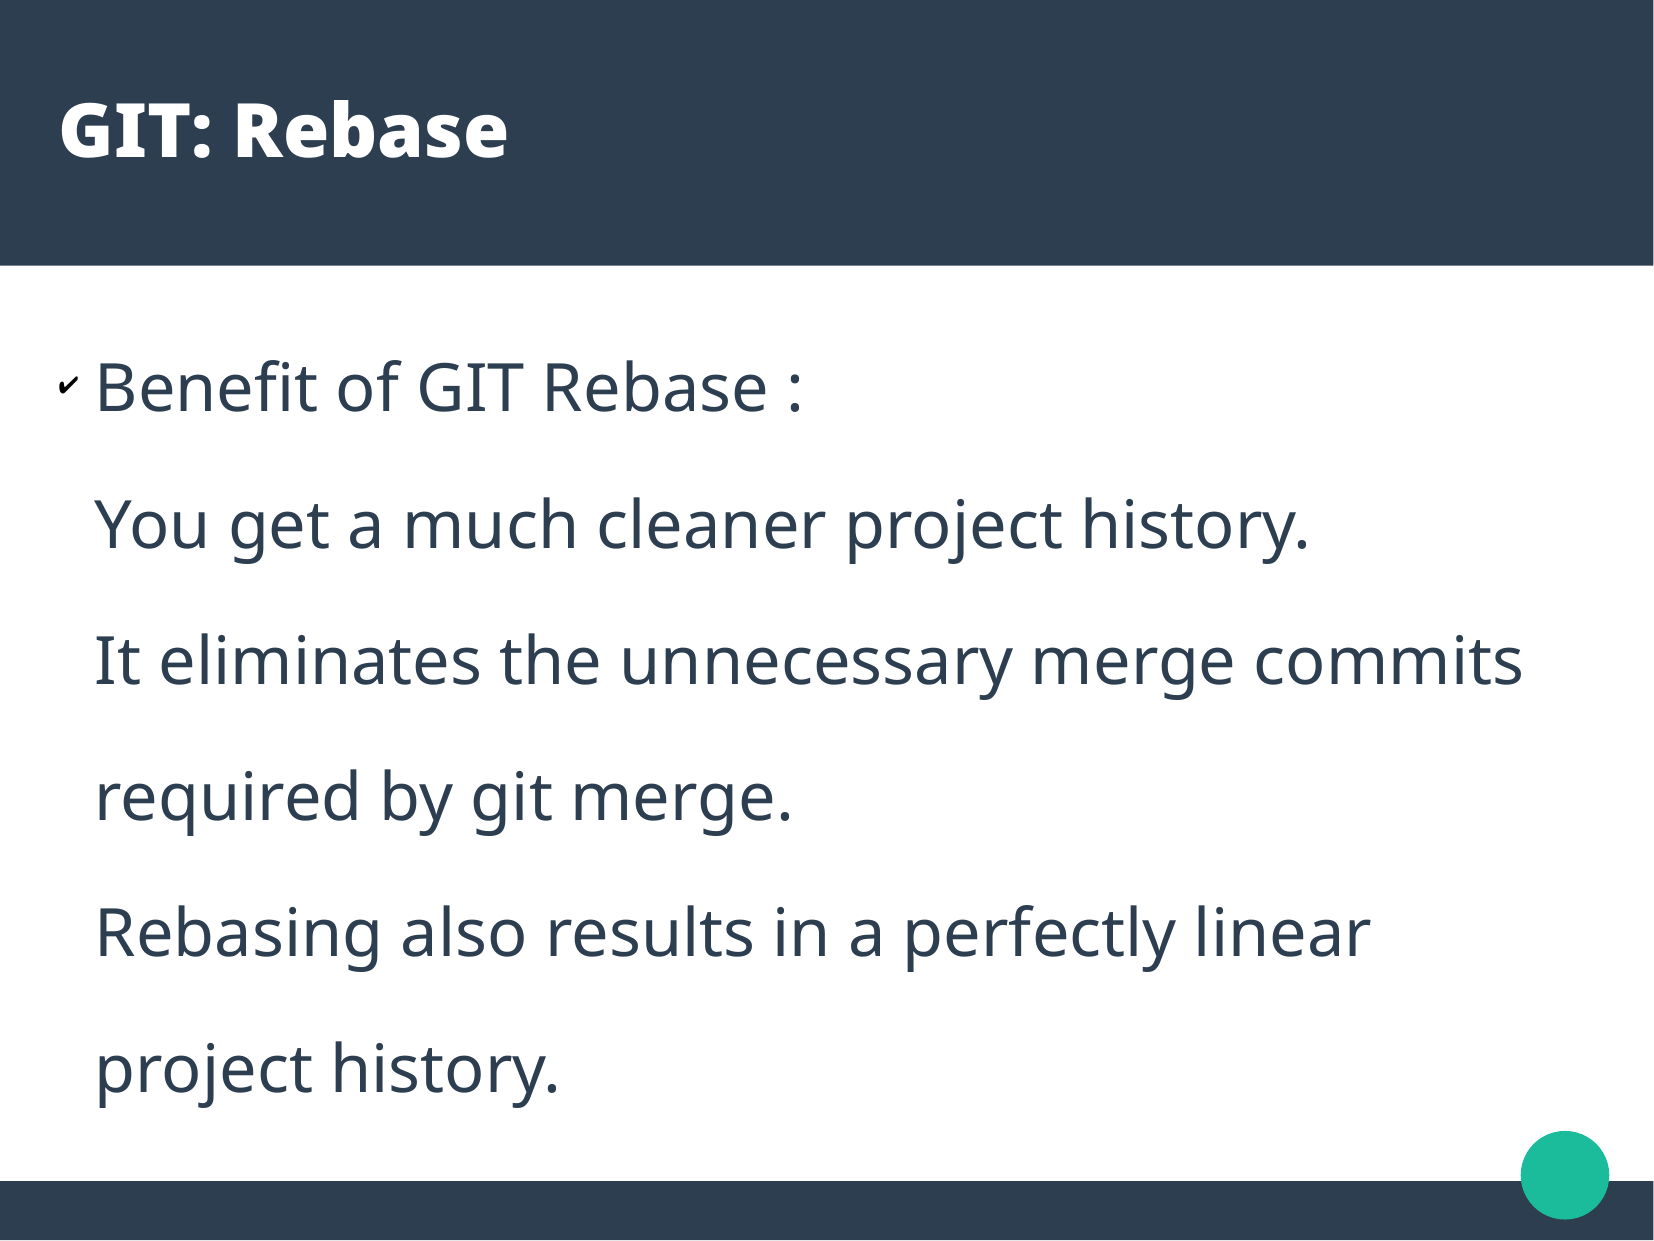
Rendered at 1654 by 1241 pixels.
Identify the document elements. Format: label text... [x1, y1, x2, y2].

subtitle Benefit of GIT Rebase : You get a much cleaner project history. It eliminates the unnecessary merge commits required by git merge. Rebasing also results in a perfectly linear project history. [59, 295, 1595, 1229]
title GIT: Rebase [59, 40, 1595, 216]
